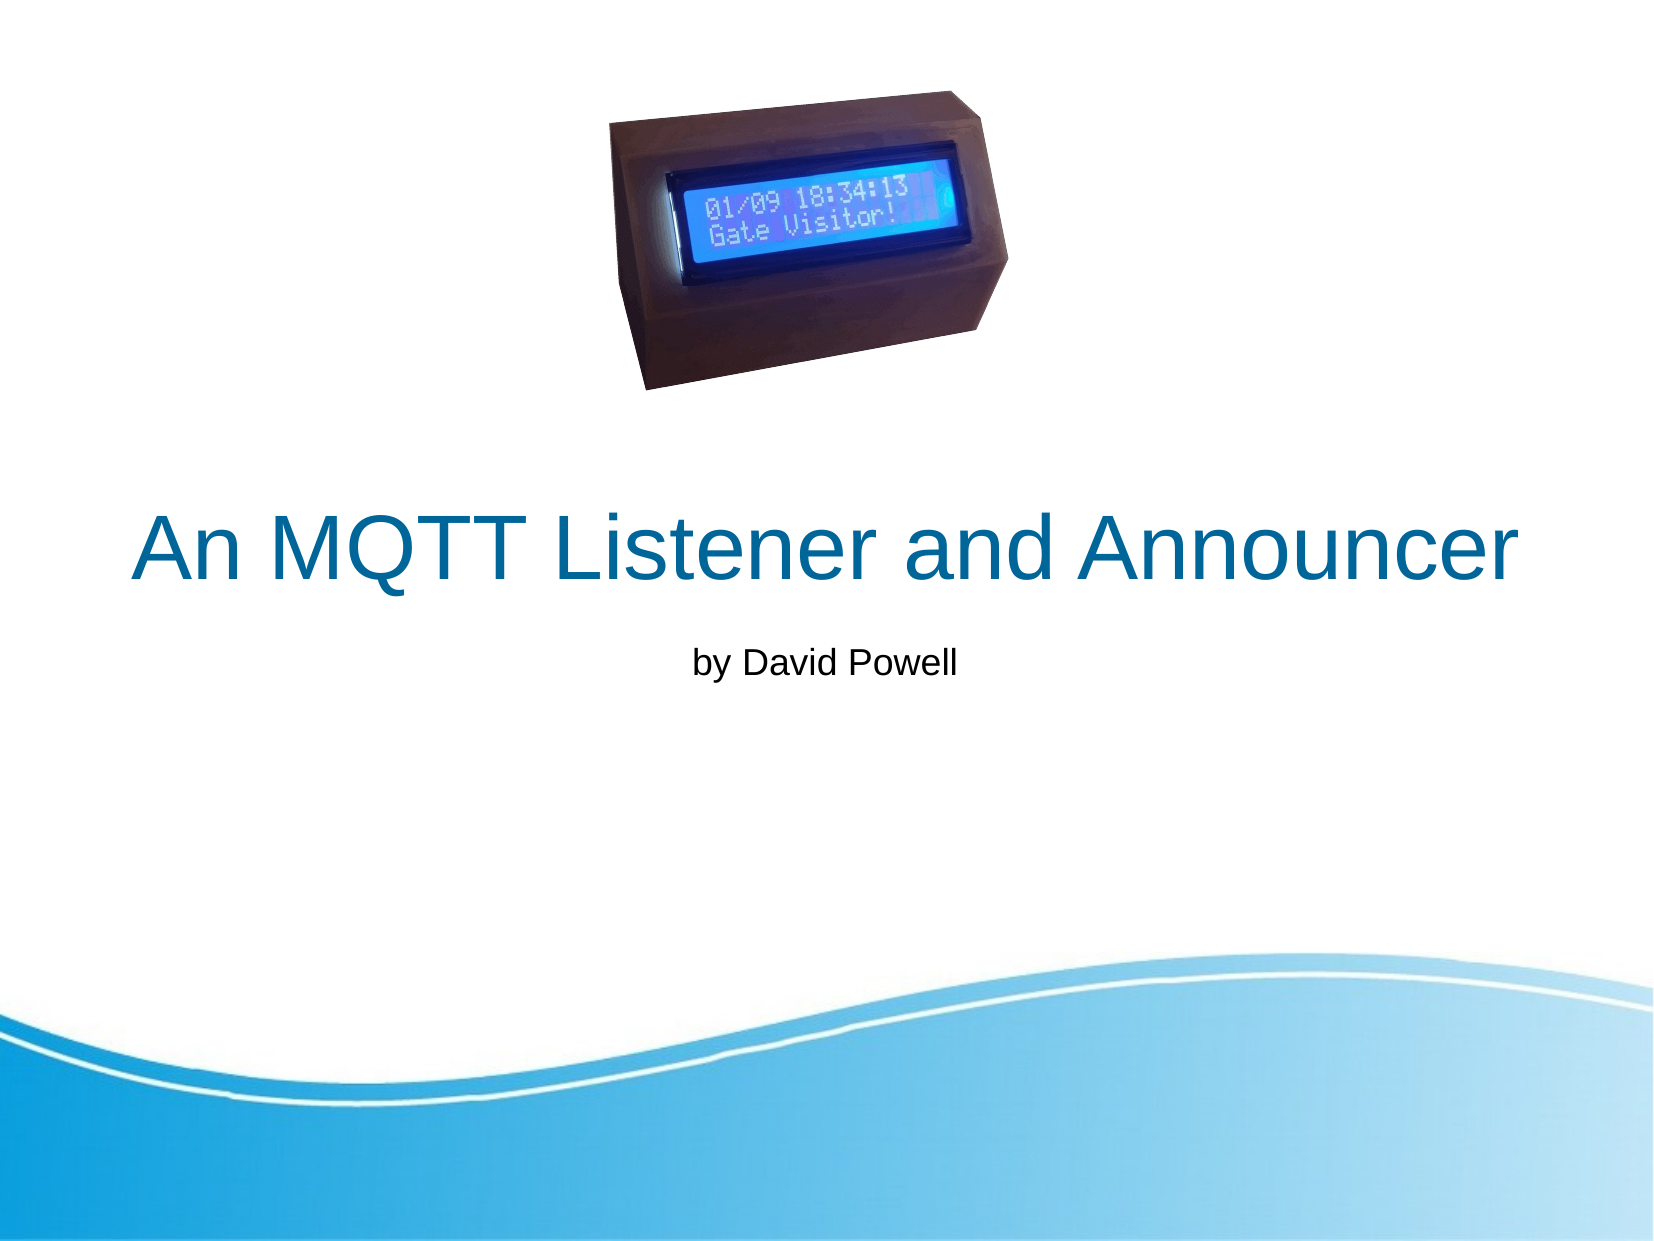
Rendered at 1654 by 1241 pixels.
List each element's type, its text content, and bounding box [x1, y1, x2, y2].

picture [526, 46, 1081, 433]
title An MQTT Listener and Announcer [131, 465, 1523, 631]
text_box by David Powell [675, 634, 976, 691]
picture [0, 952, 1654, 1241]
